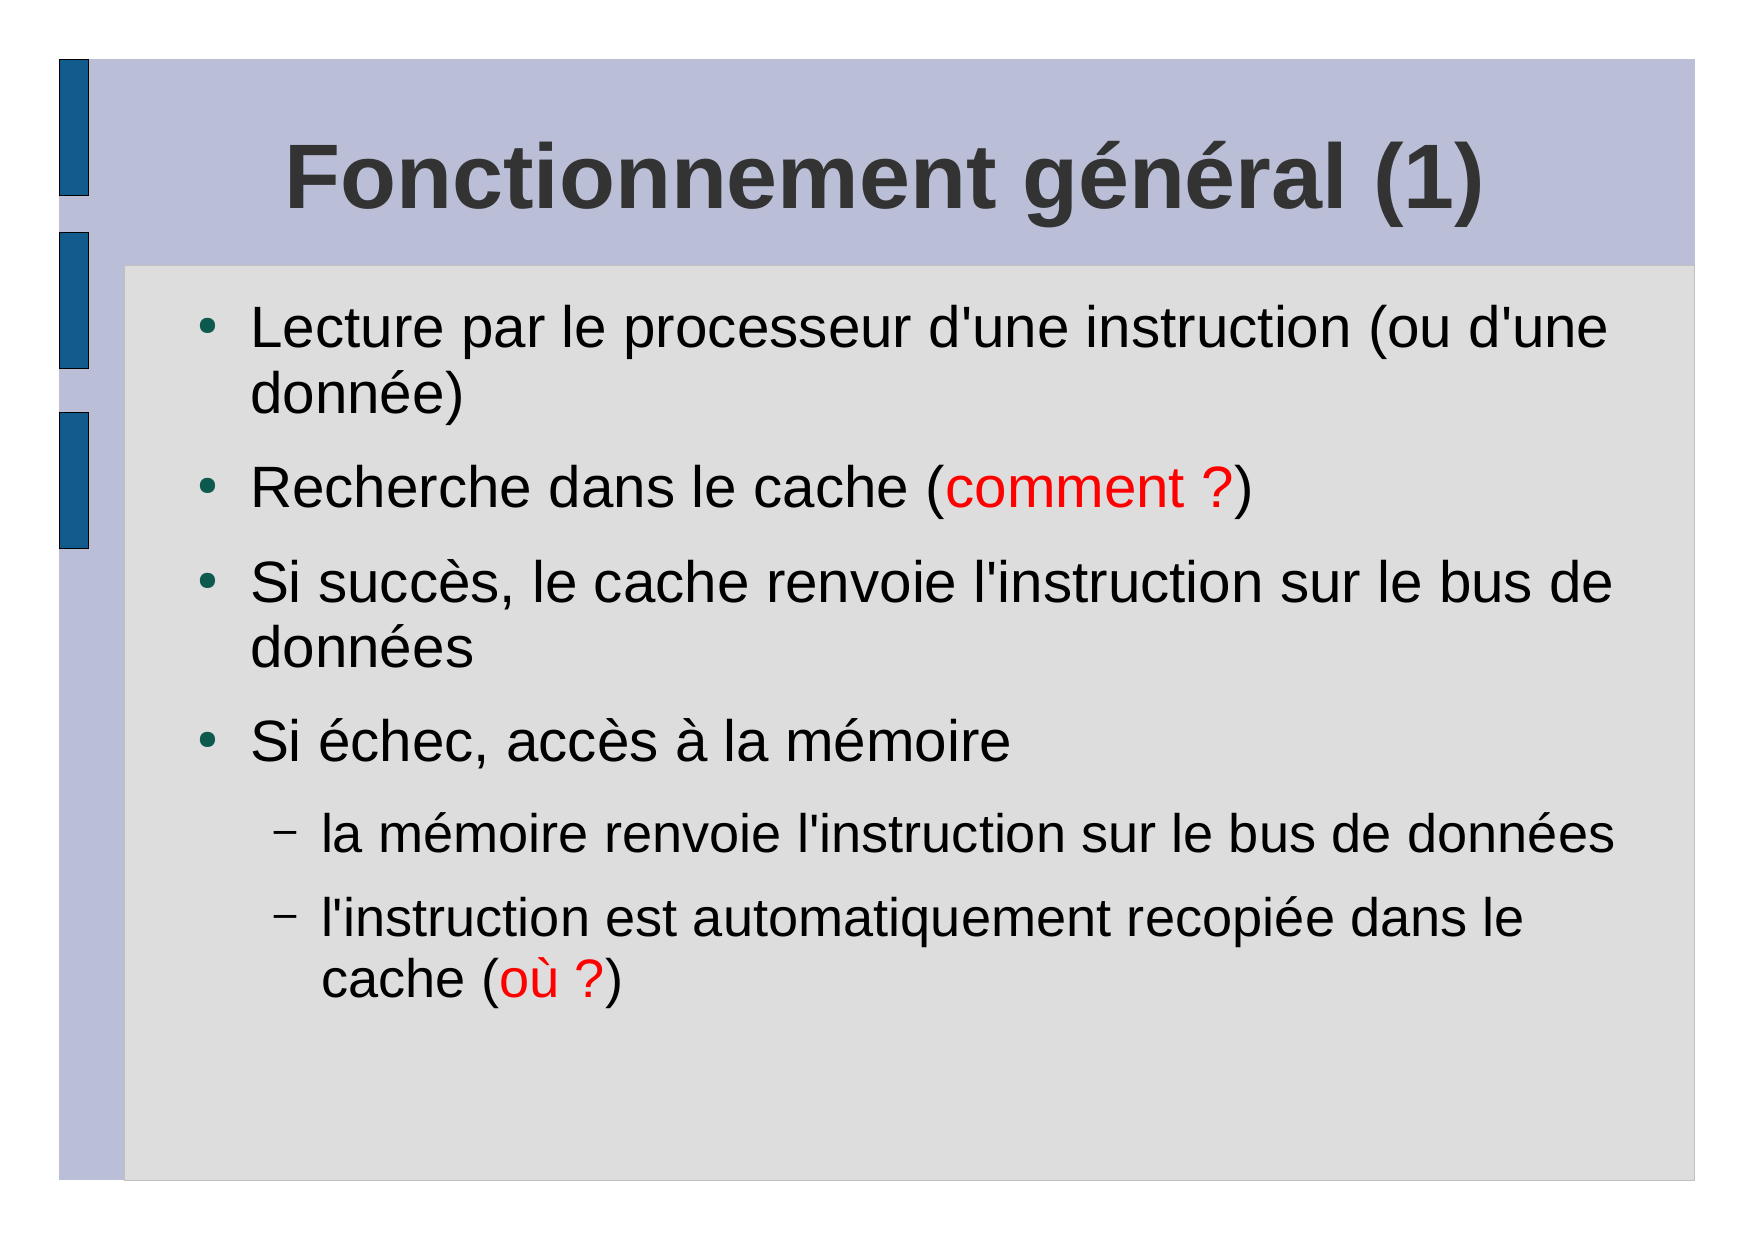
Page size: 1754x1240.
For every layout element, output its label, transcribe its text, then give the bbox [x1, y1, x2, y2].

list Lecture par le processeur d'une instruction (ou d'une donnée) Recherche dans le cache (comment ?) Si succès, le cache renvoie l'instruction sur le bus de données Si échec, accès à la mémoire la mémoire renvoie l'instruction sur le bus de données l'instruction est automatiquement recopiée dans le cache (où ?) [179, 295, 1684, 1093]
title Fonctionnement général (1) [118, 88, 1654, 266]
